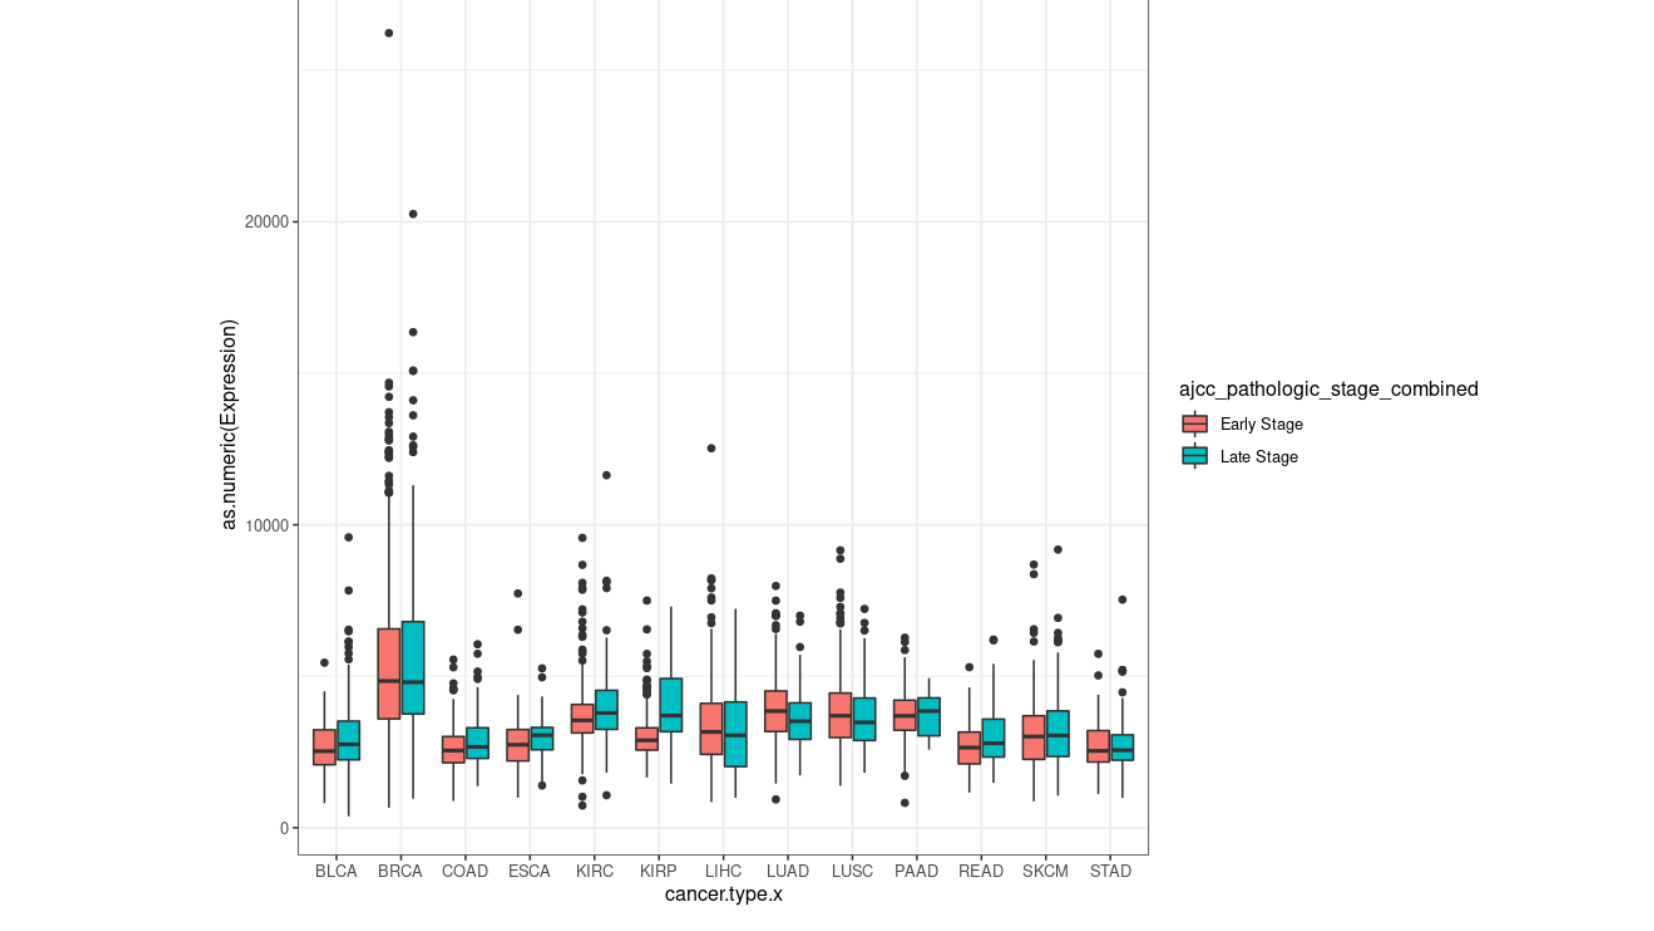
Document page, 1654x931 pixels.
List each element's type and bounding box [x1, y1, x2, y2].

picture [210, 0, 1499, 916]
